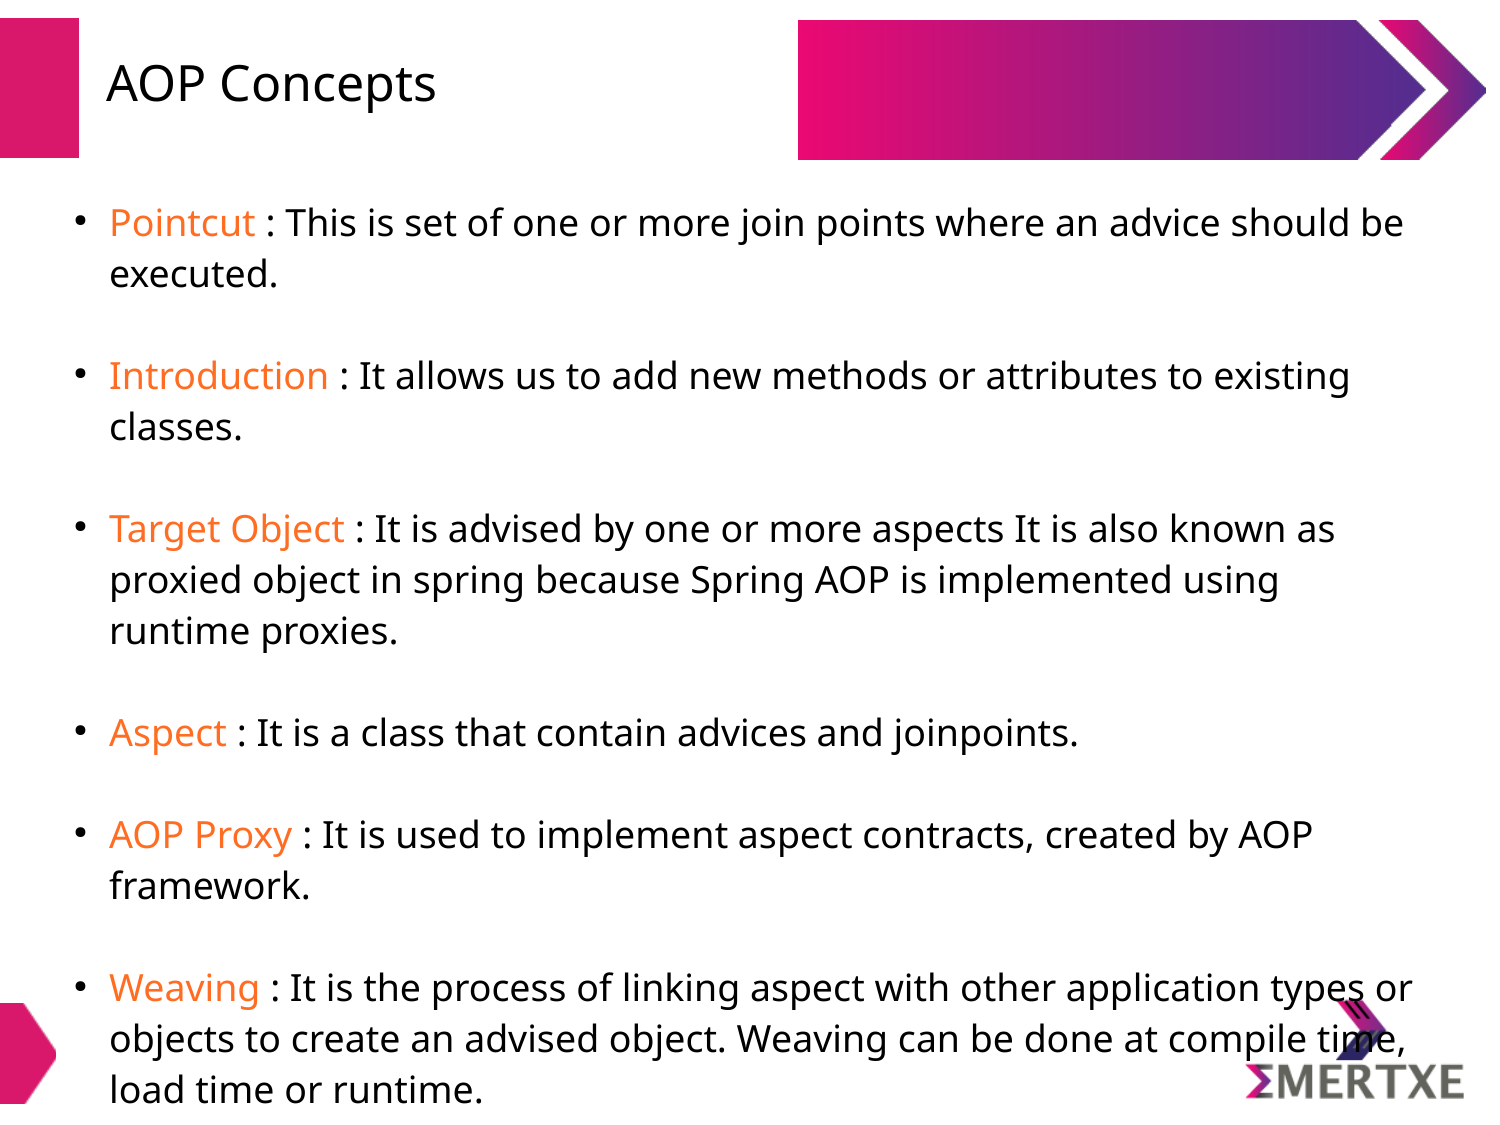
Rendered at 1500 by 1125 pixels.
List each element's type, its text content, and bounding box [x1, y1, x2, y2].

picture [1245, 996, 1465, 1099]
picture [798, 20, 1486, 160]
text_box Pointcut : This is set of one or more join points where an advice should be executed. Introduction : It allows us to add new methods or attributes to existing classes. Target Object : It is advised by one or more aspects It is also known as proxied object in spring because Spring AOP is implemented using runtime proxies. Aspect : It is a class that contain advices and joinpoints. AOP Proxy : It is used to implement aspect contracts, created by AOP framework. Weaving : It is the process of linking aspect with other application types or objects to create an advised object. Weaving can be done at compile time, load time or runtime. [59, 188, 1441, 996]
text_box AOP Concepts [91, 40, 638, 119]
